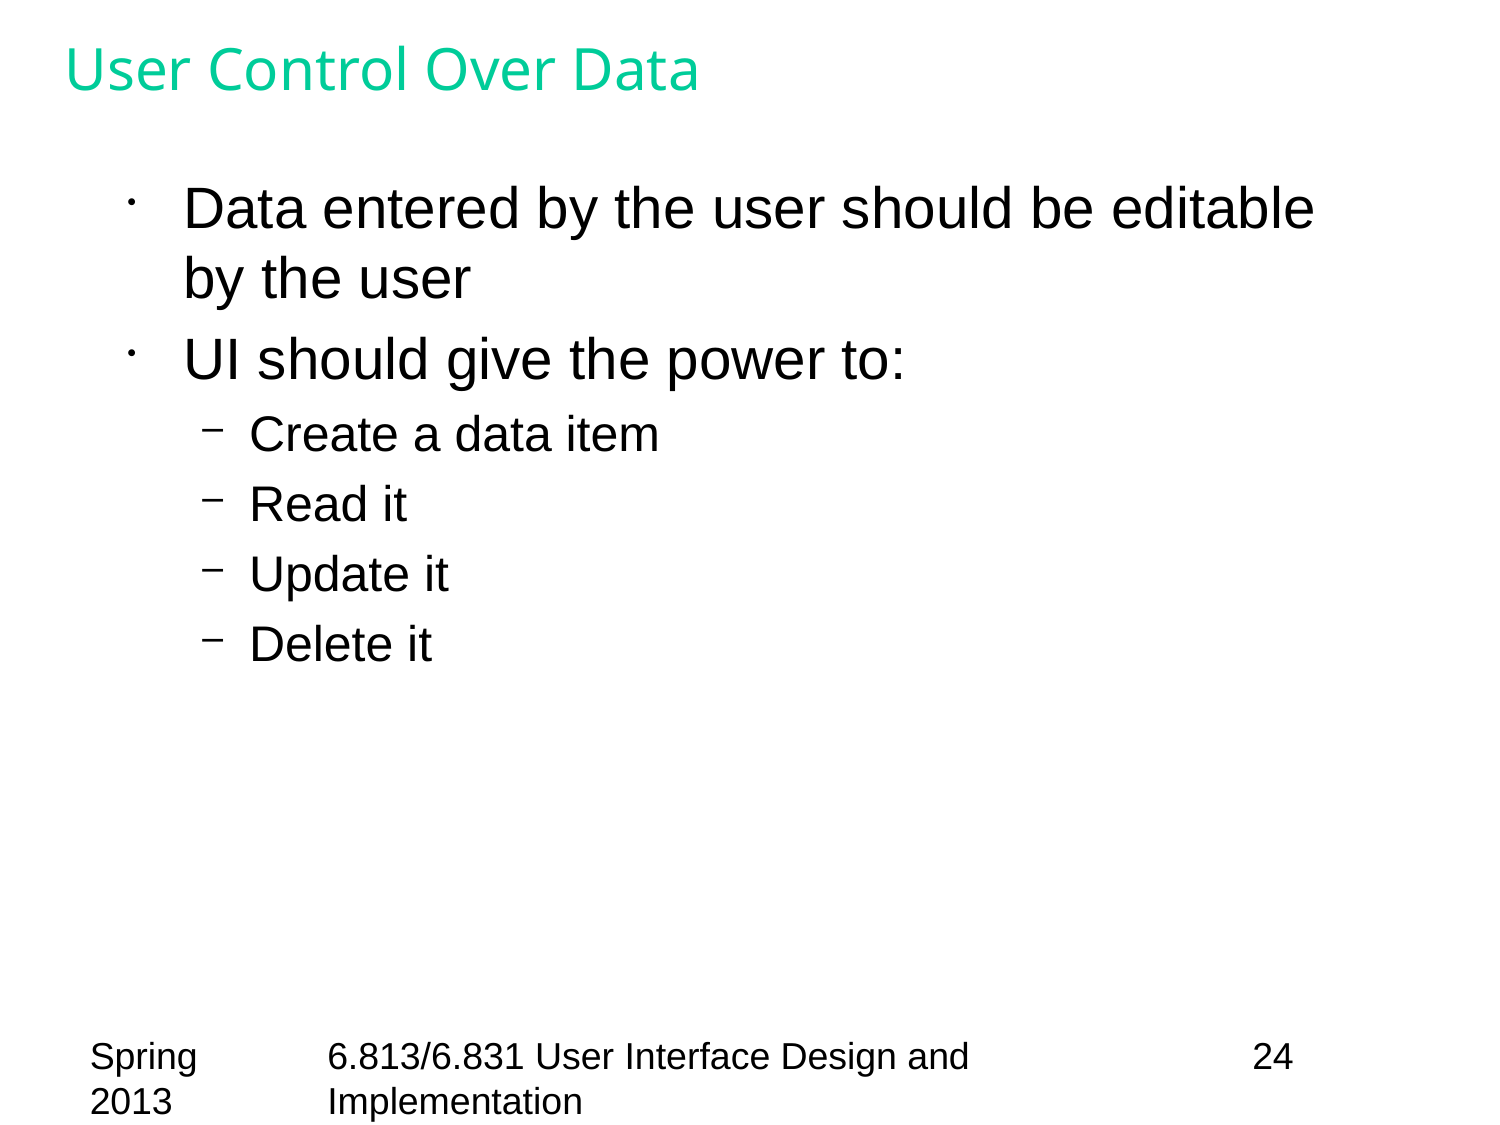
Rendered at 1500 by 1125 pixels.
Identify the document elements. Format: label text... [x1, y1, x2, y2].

slide_number <number> [1237, 1024, 1425, 1103]
list Data entered by the user should be editable by the user UI should give the power to: Create a data item Read it Update it Delete it [112, 162, 1388, 1000]
title User Control Over Data [50, 24, 1438, 150]
footer 6.813/6.831 User Interface Design and Implementation [312, 1024, 1225, 1103]
slide_number Spring 2013 [75, 1024, 300, 1103]
